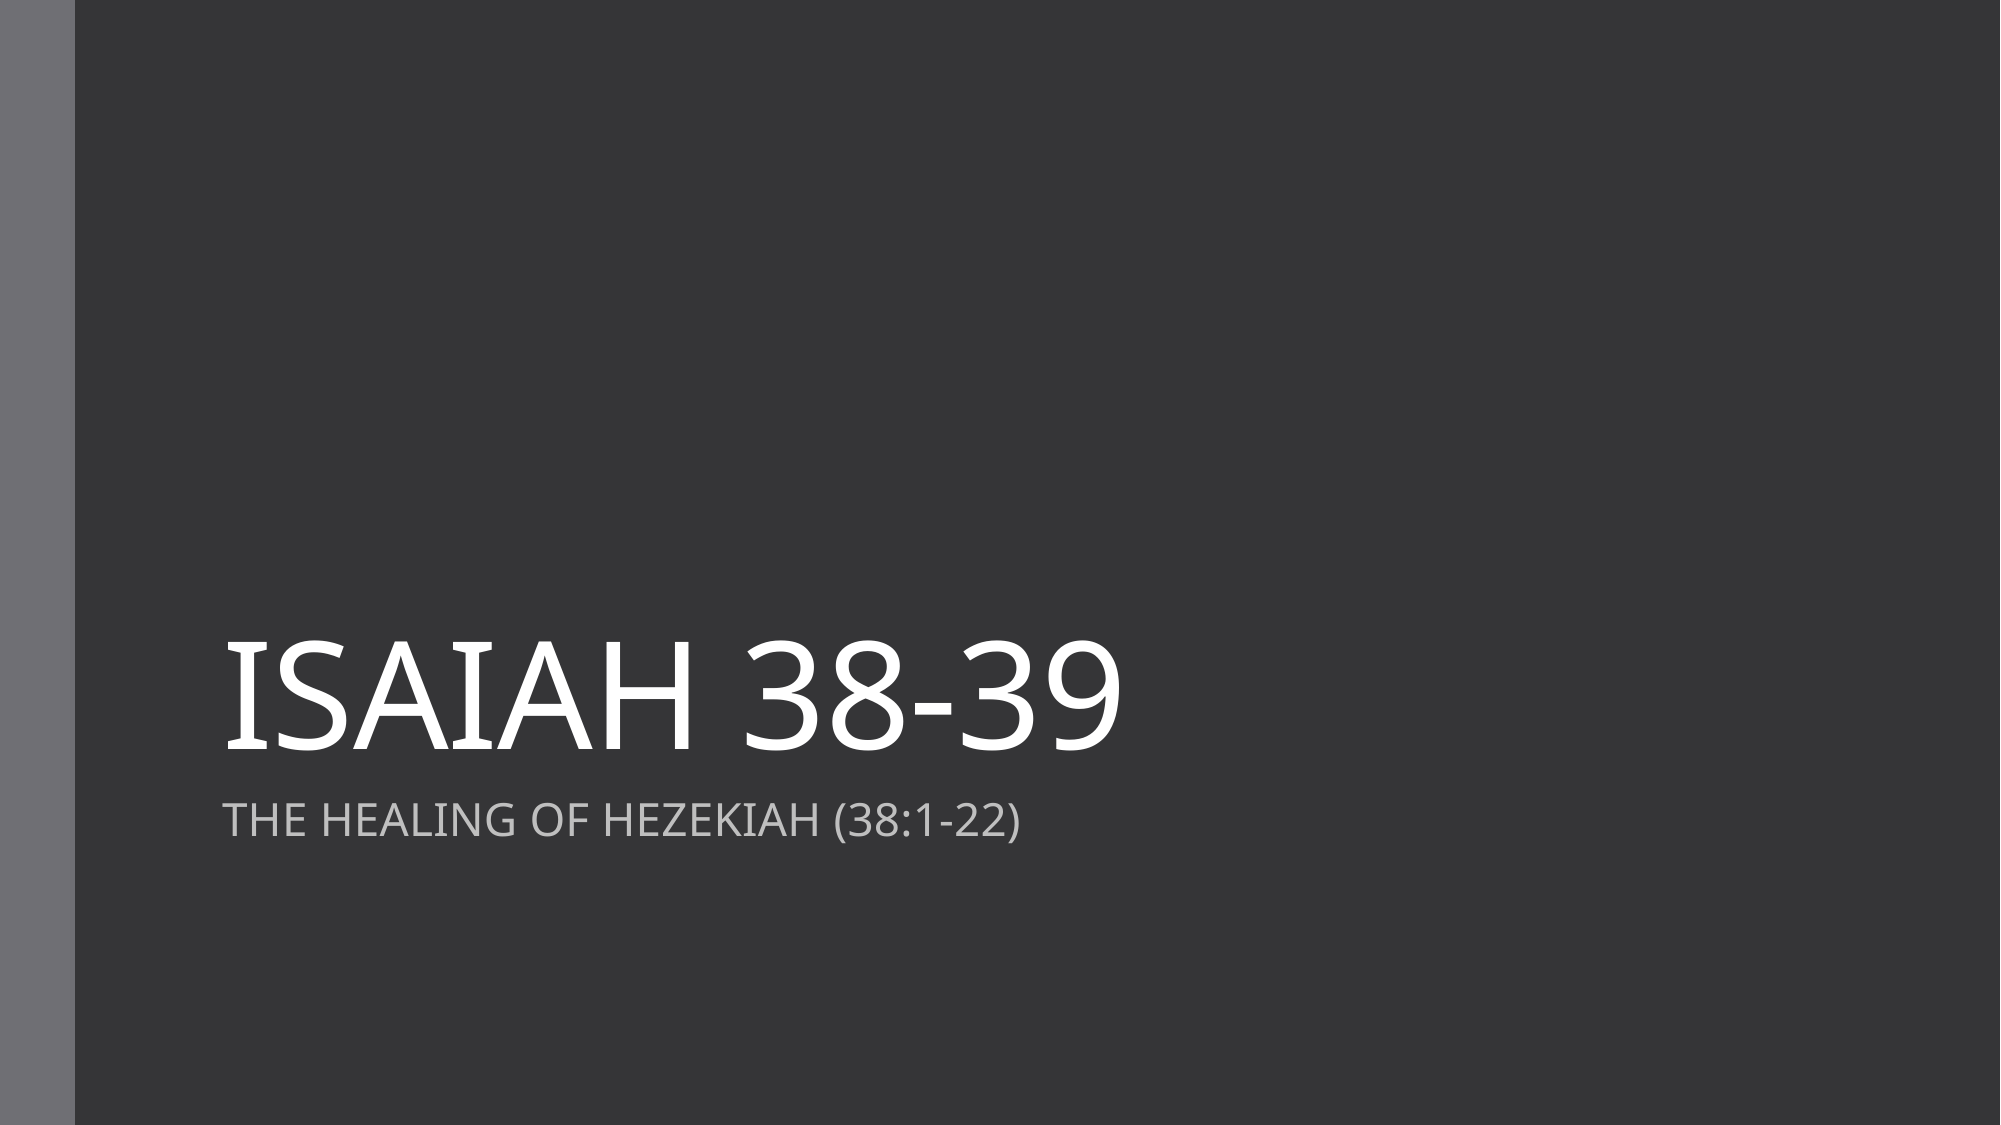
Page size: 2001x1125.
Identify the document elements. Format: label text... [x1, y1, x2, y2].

title ISAIAH 38-39 [206, 124, 1752, 787]
subtitle THE HEALING OF HEZEKIAH (38:1-22) [206, 787, 1752, 1066]
